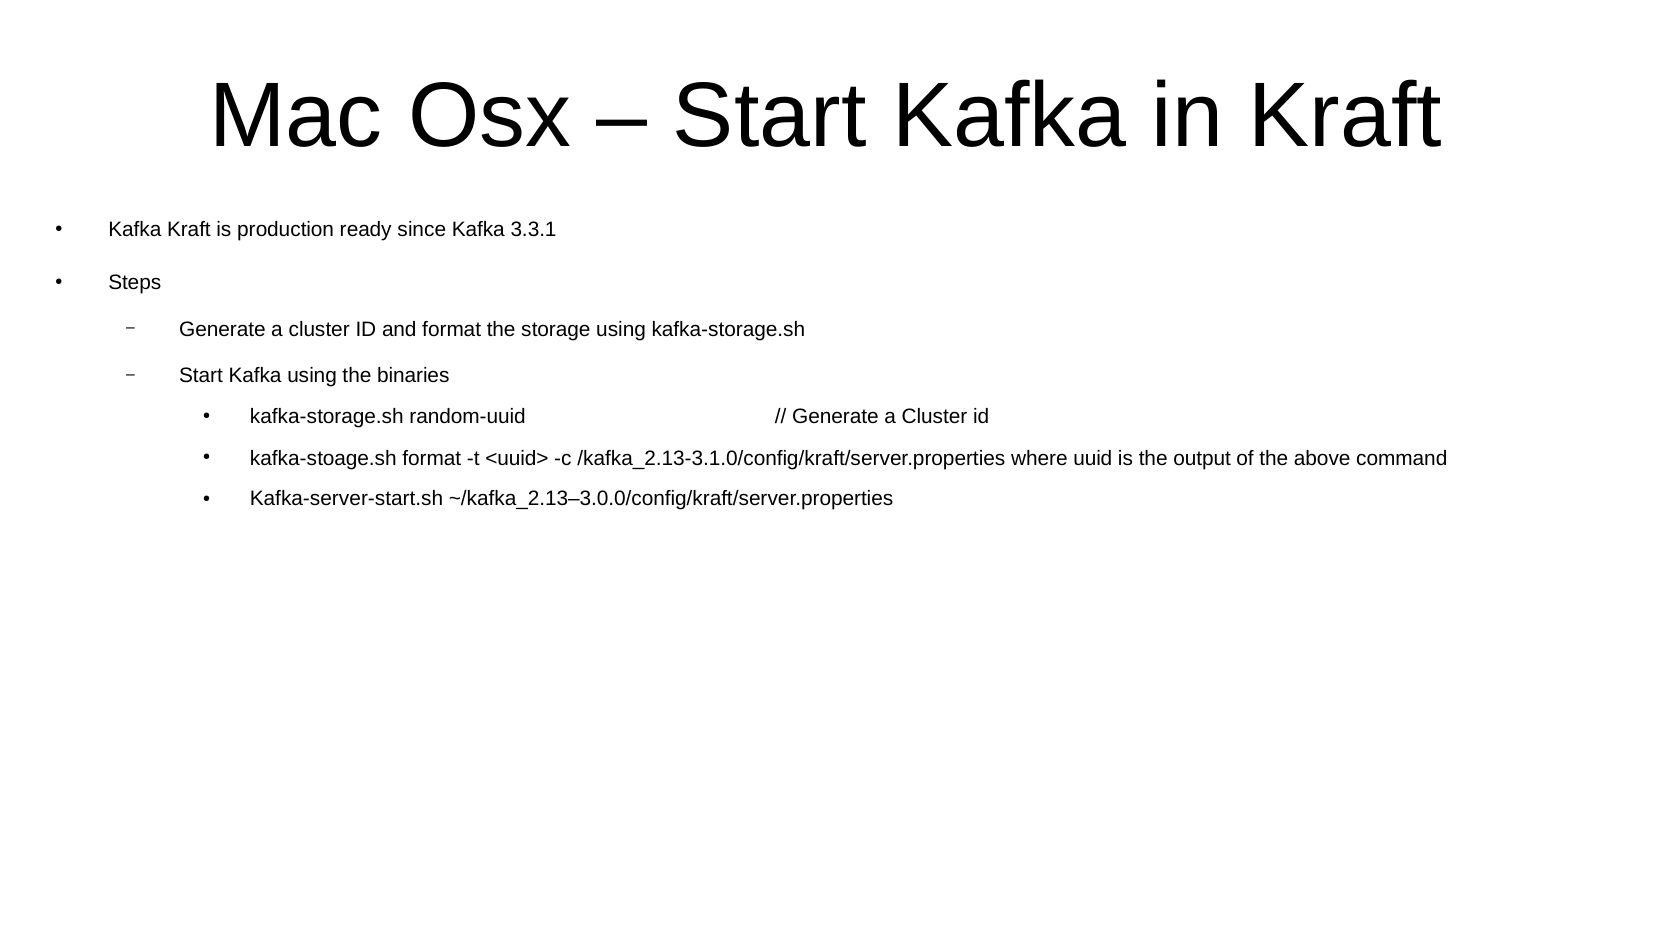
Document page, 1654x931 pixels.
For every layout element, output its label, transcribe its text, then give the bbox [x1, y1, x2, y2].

list Kafka Kraft is production ready since Kafka 3.3.1 Steps Generate a cluster ID and format the storage using kafka-storage.sh Start Kafka using the binaries kafka-storage.sh random-uuid // Generate a Cluster id kafka-stoage.sh format -t <uuid> -c /kafka_2.13-3.1.0/config/kraft/server.properties where uuid is the output of the above command Kafka-server-start.sh ~/kafka_2.13–3.0.0/config/kraft/server.properties [37, 217, 1571, 901]
title Mac Osx – Start Kafka in Kraft [82, 37, 1571, 193]
